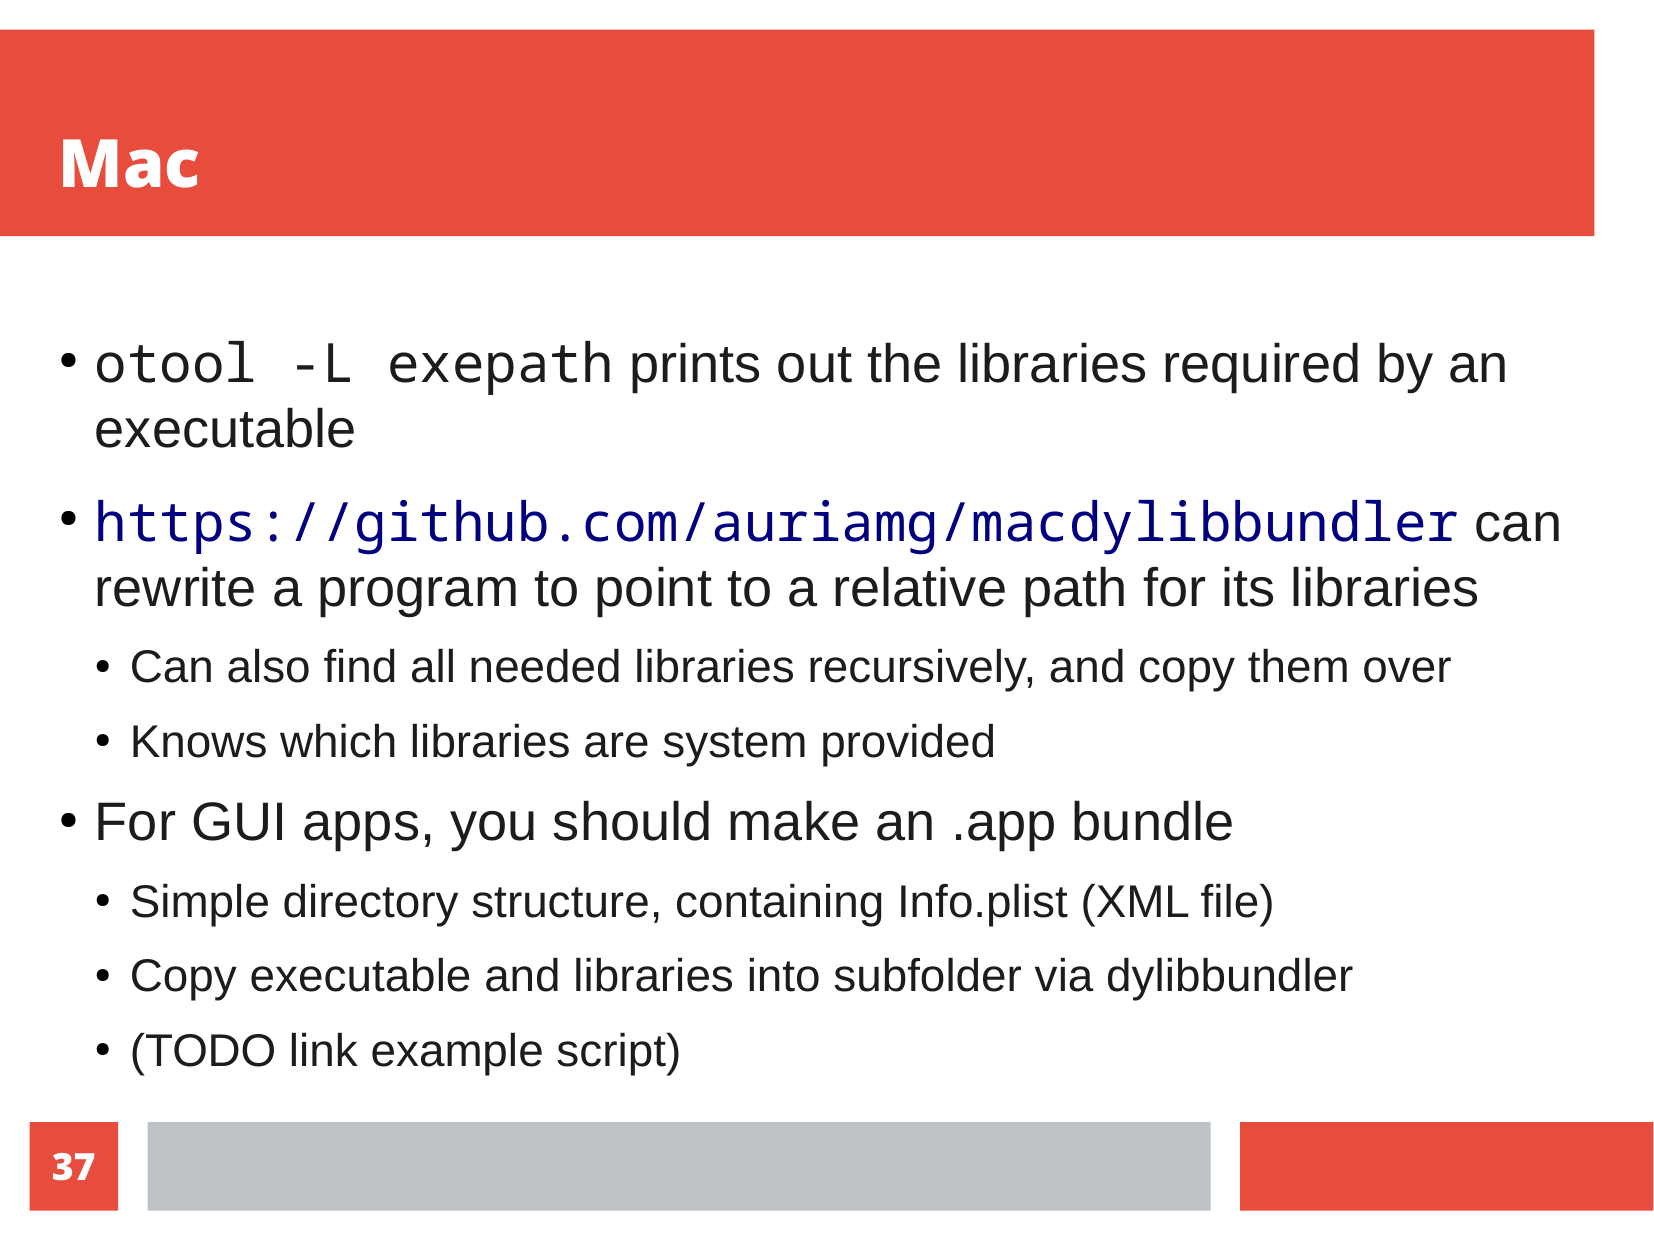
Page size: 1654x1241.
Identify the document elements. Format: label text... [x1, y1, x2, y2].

title Mac [59, 59, 1595, 207]
list otool -L exepath prints out the libraries required by an executable https://github.com/auriamg/macdylibbundler can rewrite a program to point to a relative path for its libraries Can also find all needed libraries recursively, and copy them over Knows which libraries are system provided For GUI apps, you should make an .app bundle Simple directory structure, containing Info.plist (XML file) Copy executable and libraries into subfolder via dylibbundler (TODO link example script) [59, 324, 1591, 1093]
